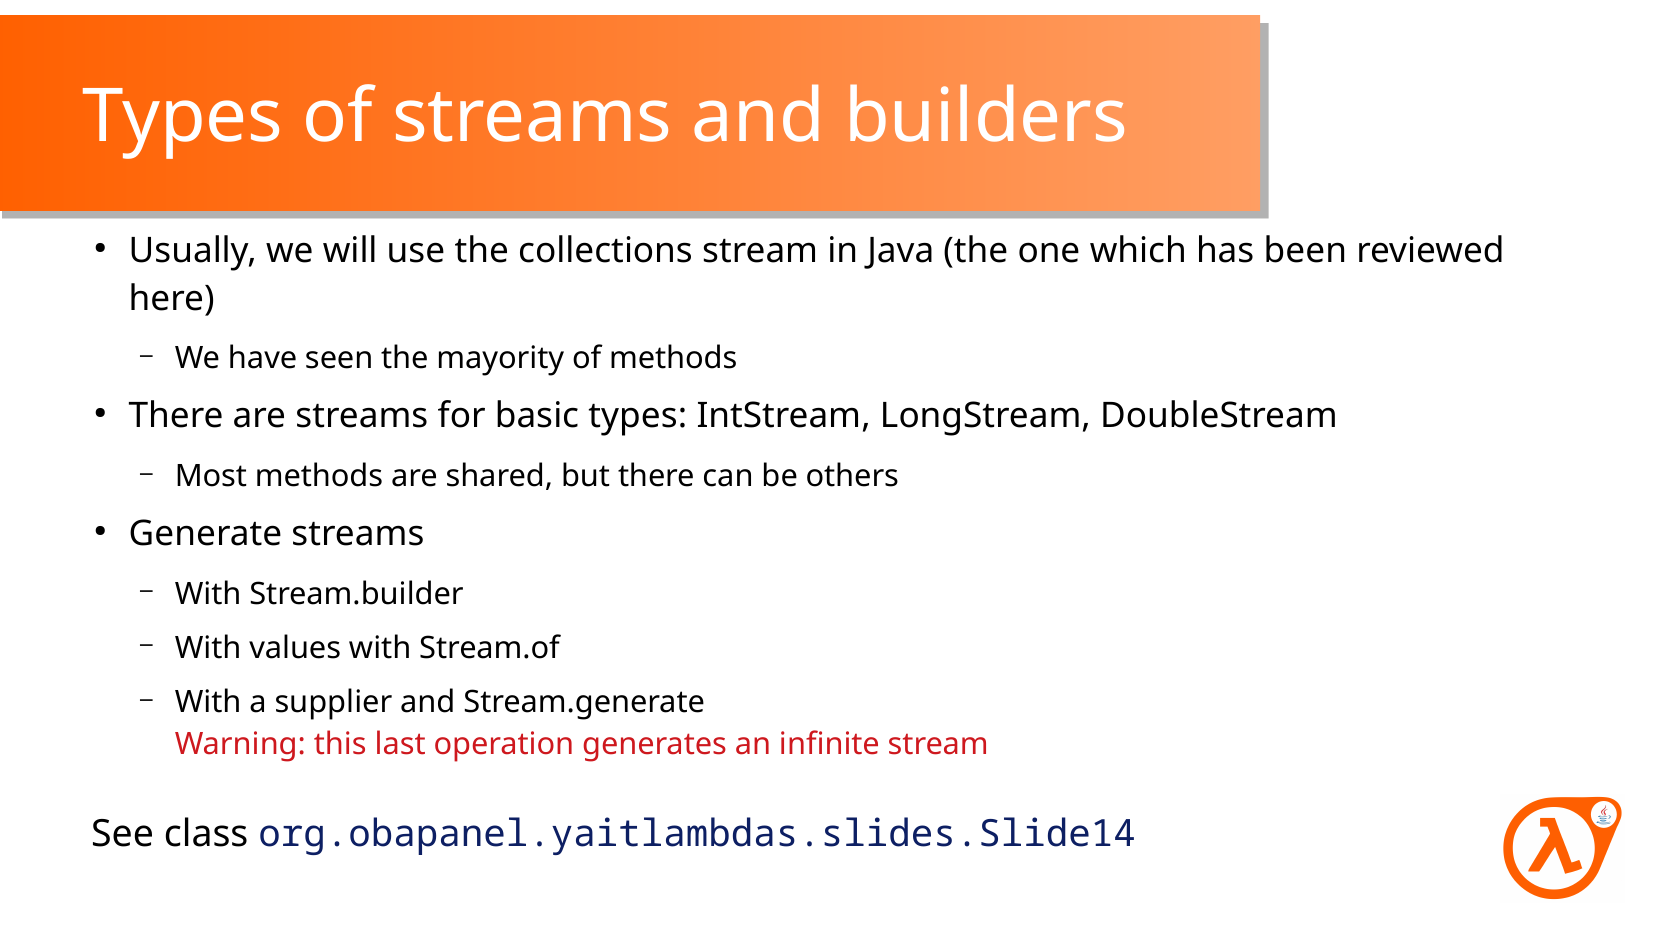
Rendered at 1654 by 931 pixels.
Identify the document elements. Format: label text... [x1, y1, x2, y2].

text_box See class org.obapanel.yaitlambdas.slides.Slide14 [76, 798, 1129, 856]
title Types of streams and builders [82, 35, 1235, 189]
picture [1500, 794, 1625, 903]
list Usually, we will use the collections stream in Java (the one which has been reviewed here) We have seen the mayority of methods There are streams for basic types: IntStream, LongStream, DoubleStream Most methods are shared, but there can be others Generate streams With Stream.builder With values with Stream.of With a supplier and Stream.generate Warning: this last operation generates an infinite stream [82, 224, 1571, 764]
